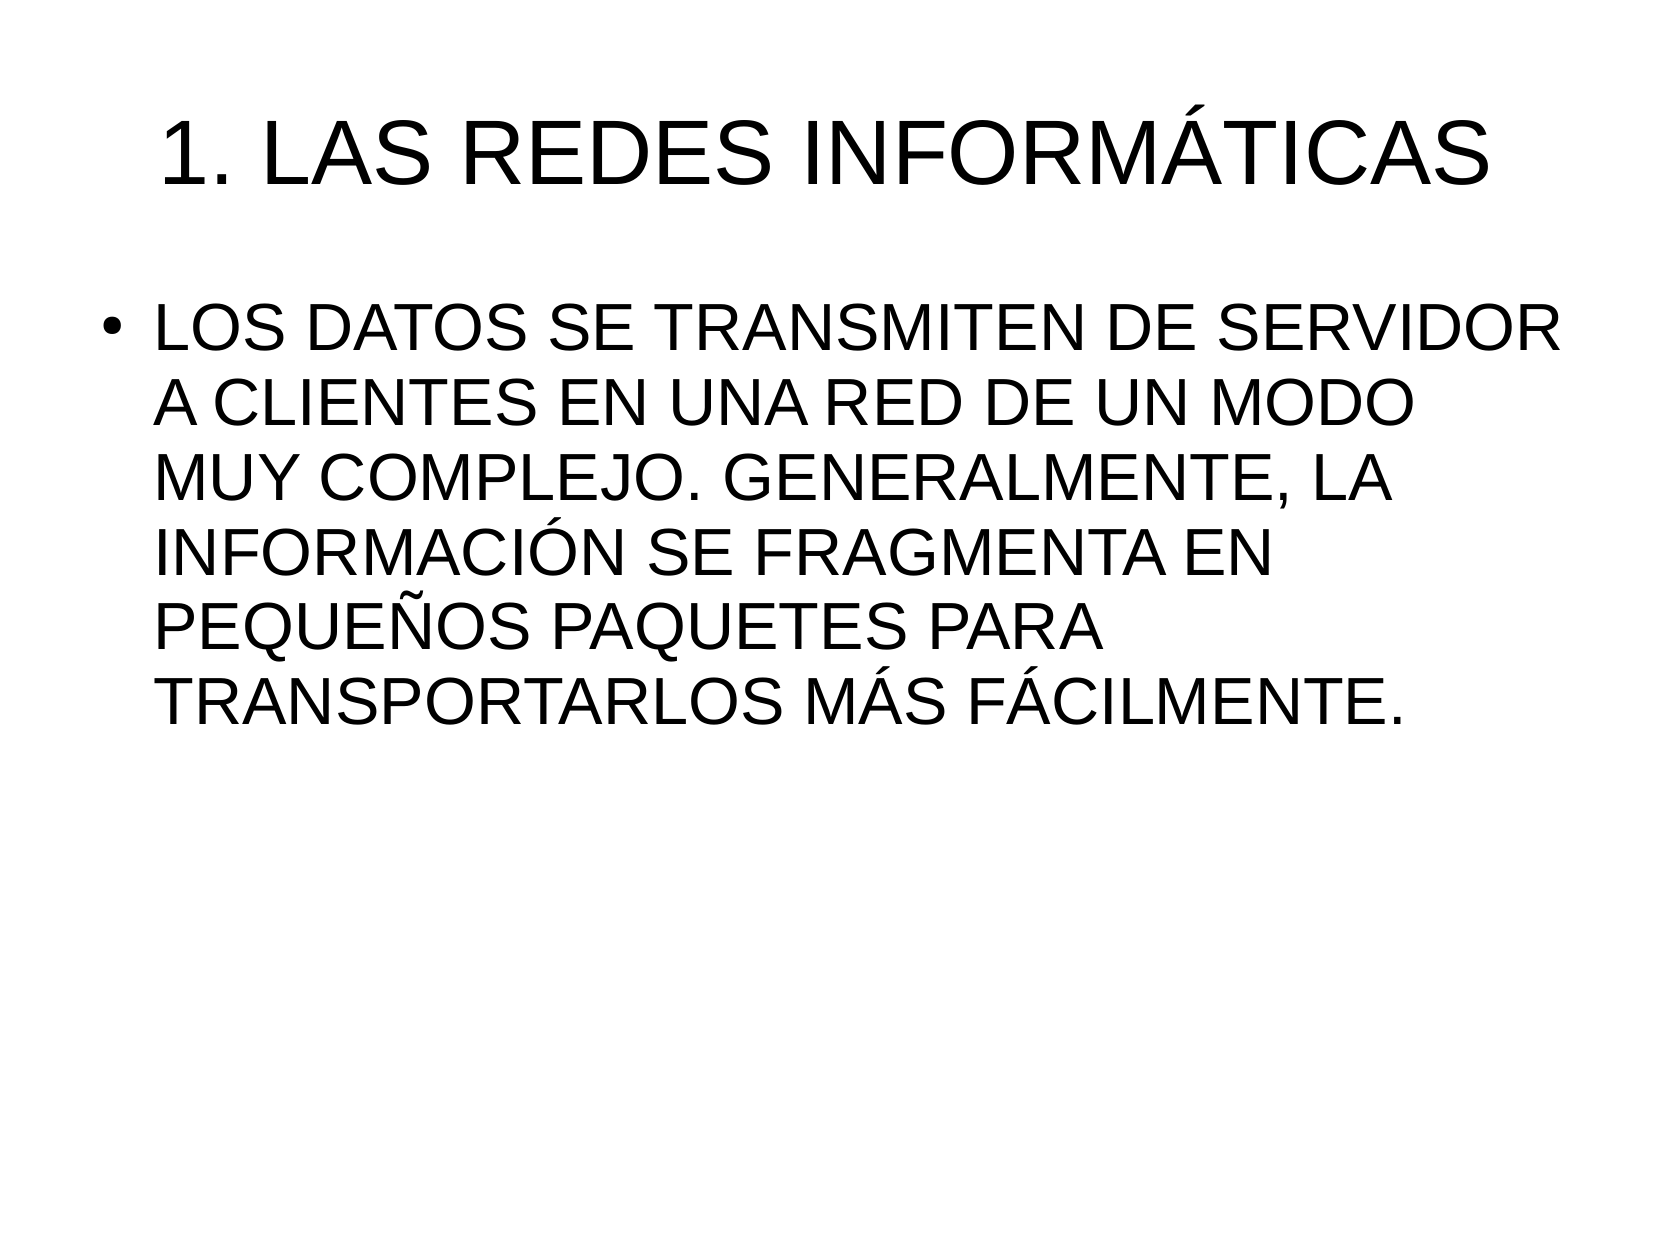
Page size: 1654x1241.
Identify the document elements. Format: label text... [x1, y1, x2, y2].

title 1. LAS REDES INFORMÁTICAS [82, 49, 1571, 257]
list LOS DATOS SE TRANSMITEN DE SERVIDOR A CLIENTES EN UNA RED DE UN MODO MUY COMPLEJO. GENERALMENTE, LA INFORMACIÓN SE FRAGMENTA EN PEQUEÑOS PAQUETES PARA TRANSPORTARLOS MÁS FÁCILMENTE. [82, 290, 1571, 1094]
